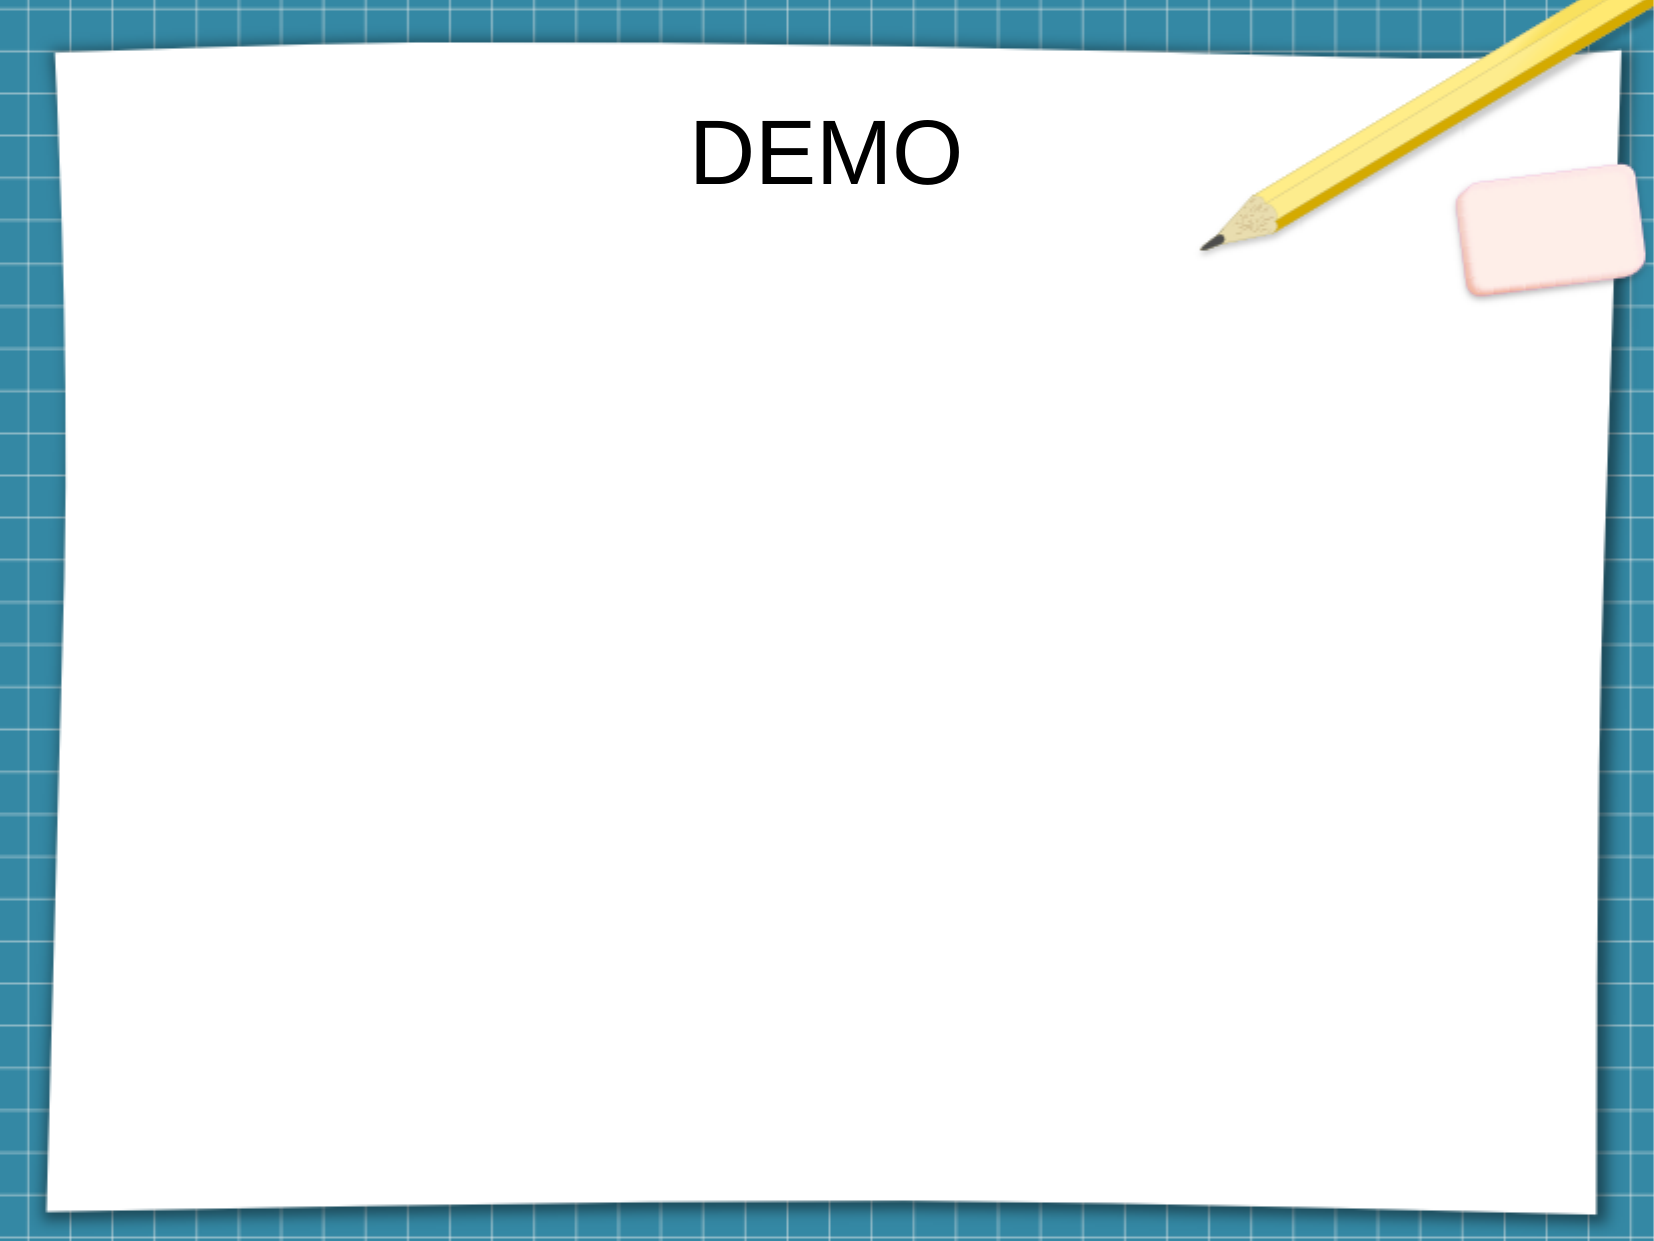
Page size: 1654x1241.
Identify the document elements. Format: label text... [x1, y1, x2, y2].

picture [0, 0, 1654, 1241]
title DEMO [82, 49, 1571, 257]
